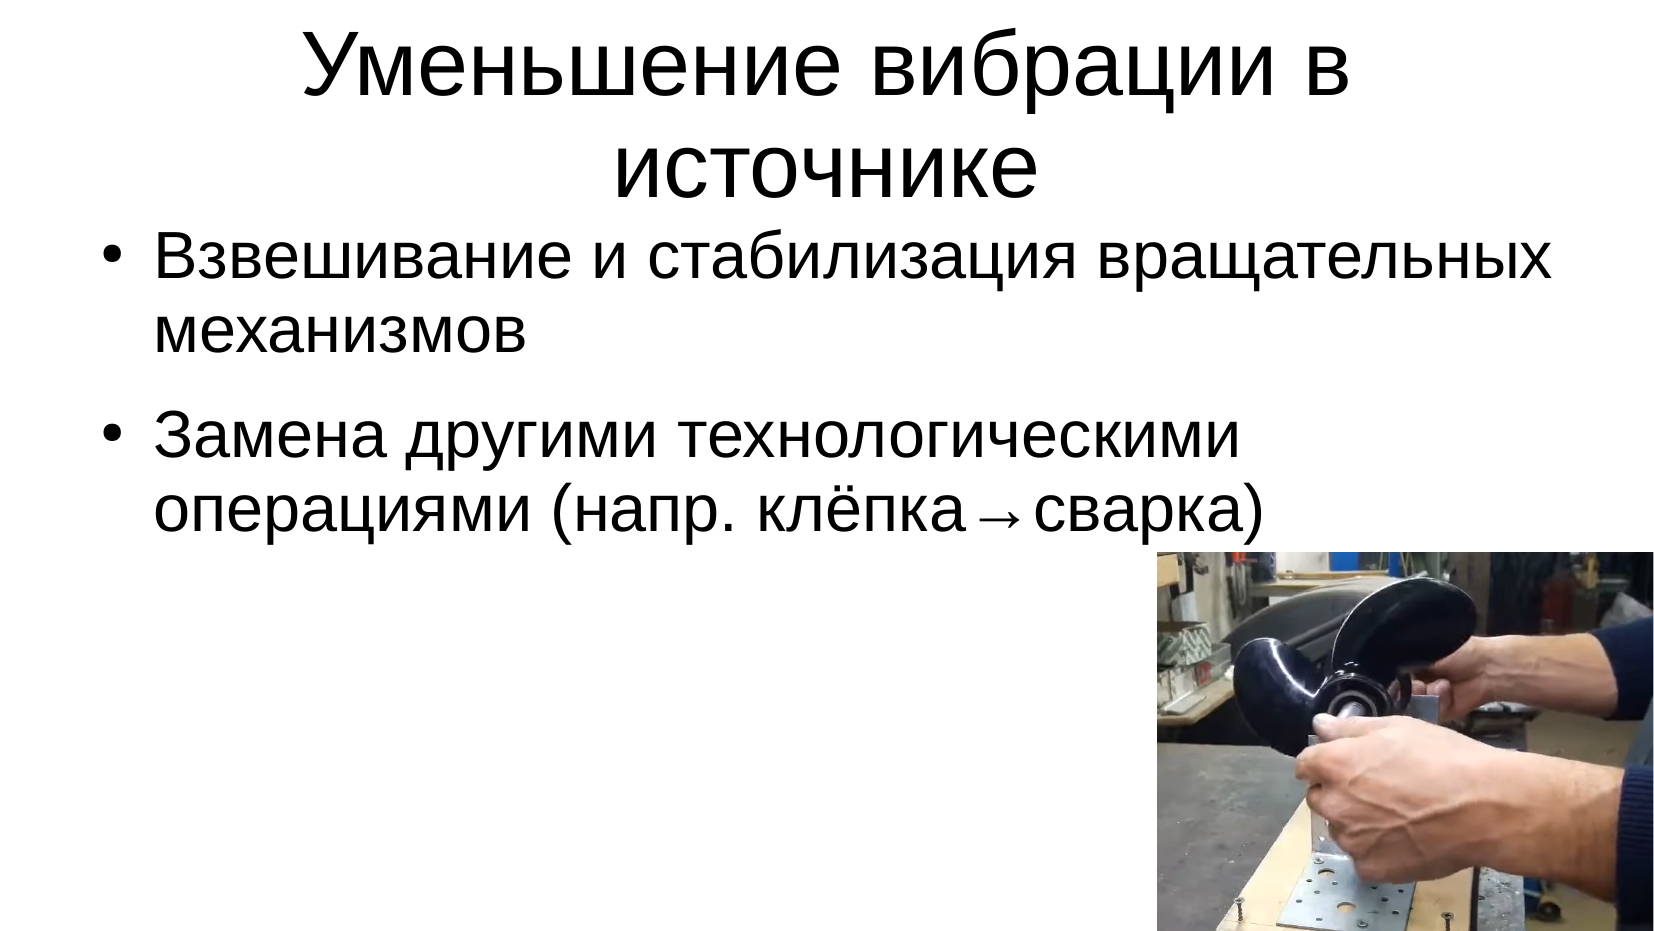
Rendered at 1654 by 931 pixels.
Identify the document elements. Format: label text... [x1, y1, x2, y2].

title Уменьшение вибрации в источнике [82, 12, 1571, 217]
picture [1157, 552, 1654, 931]
list Взвешивание и стабилизация вращательных механизмов Замена другими технологическими операциями (напр. клёпка→сварка) [82, 217, 1571, 758]
